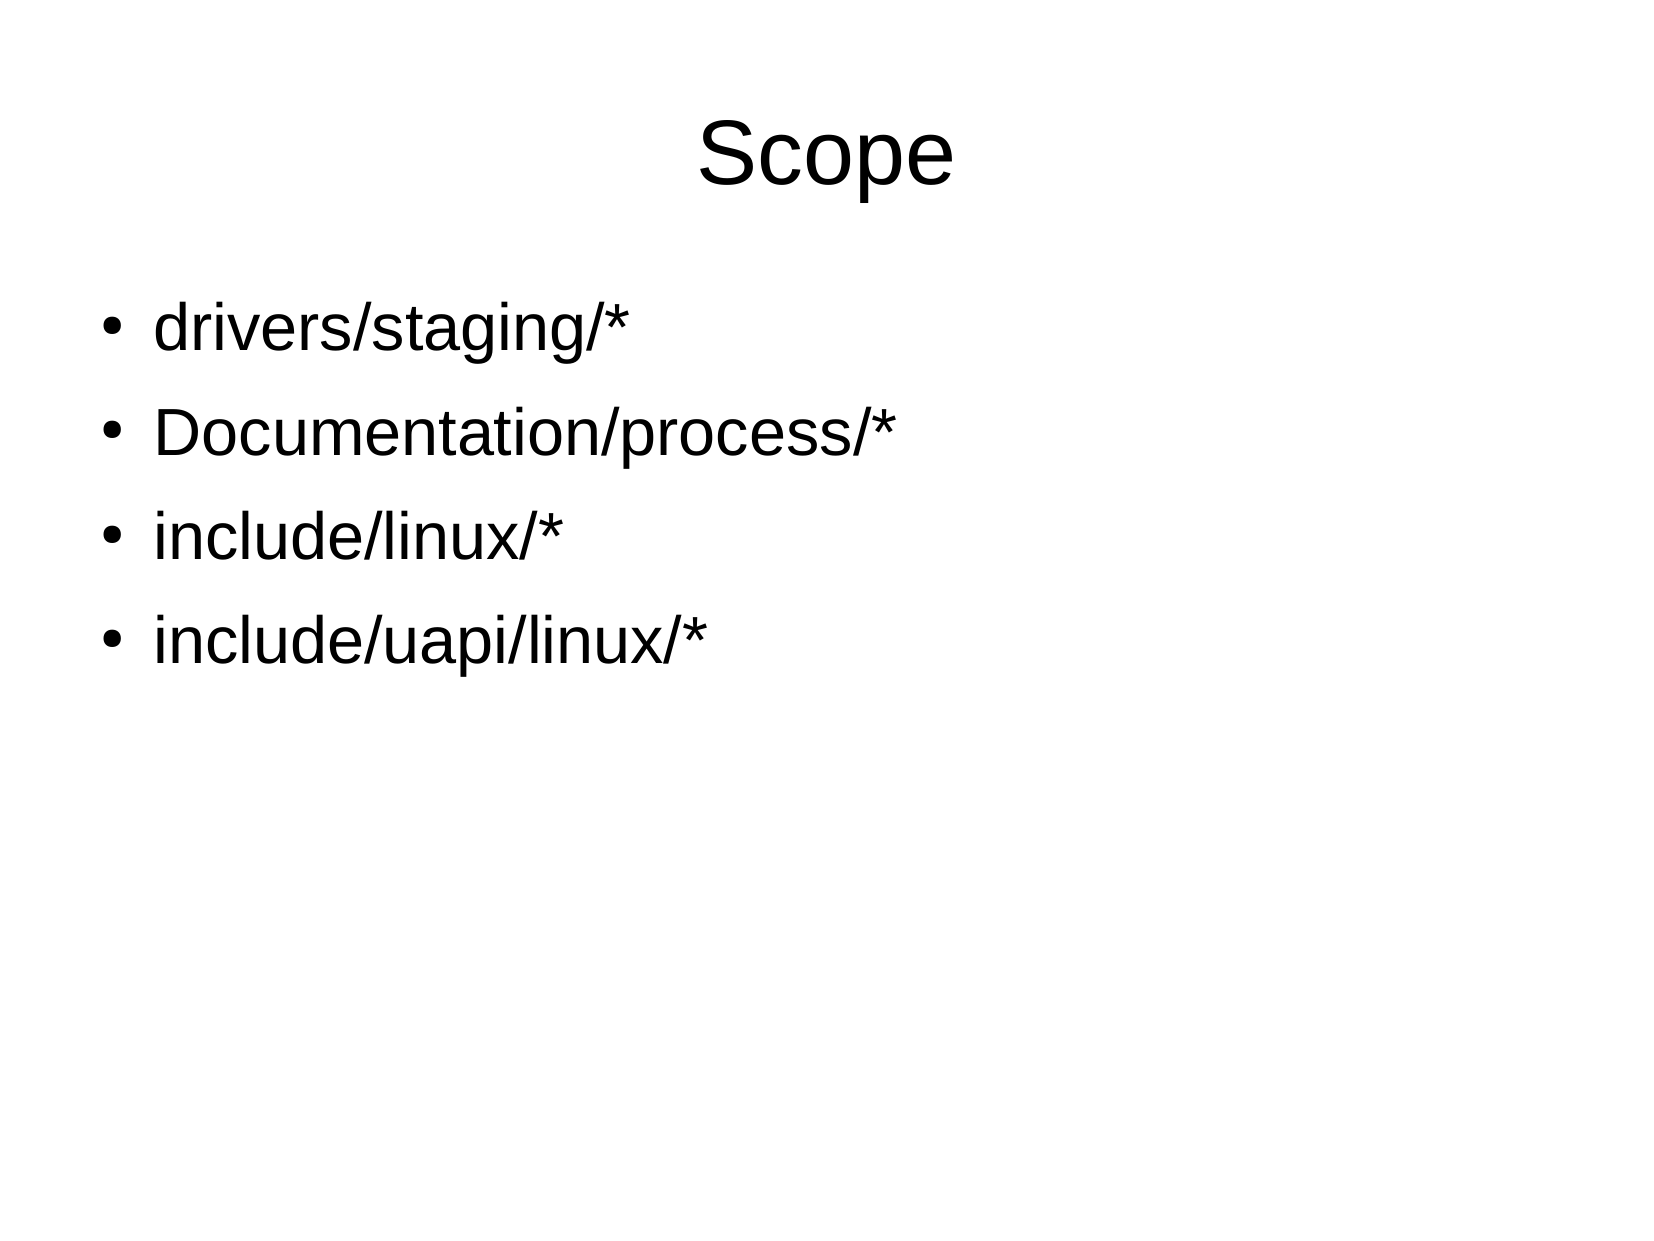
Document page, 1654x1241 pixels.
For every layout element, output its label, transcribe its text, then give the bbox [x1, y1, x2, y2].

list drivers/staging/* Documentation/process/* include/linux/* include/uapi/linux/* [82, 290, 1571, 1010]
title Scope [82, 49, 1571, 257]
